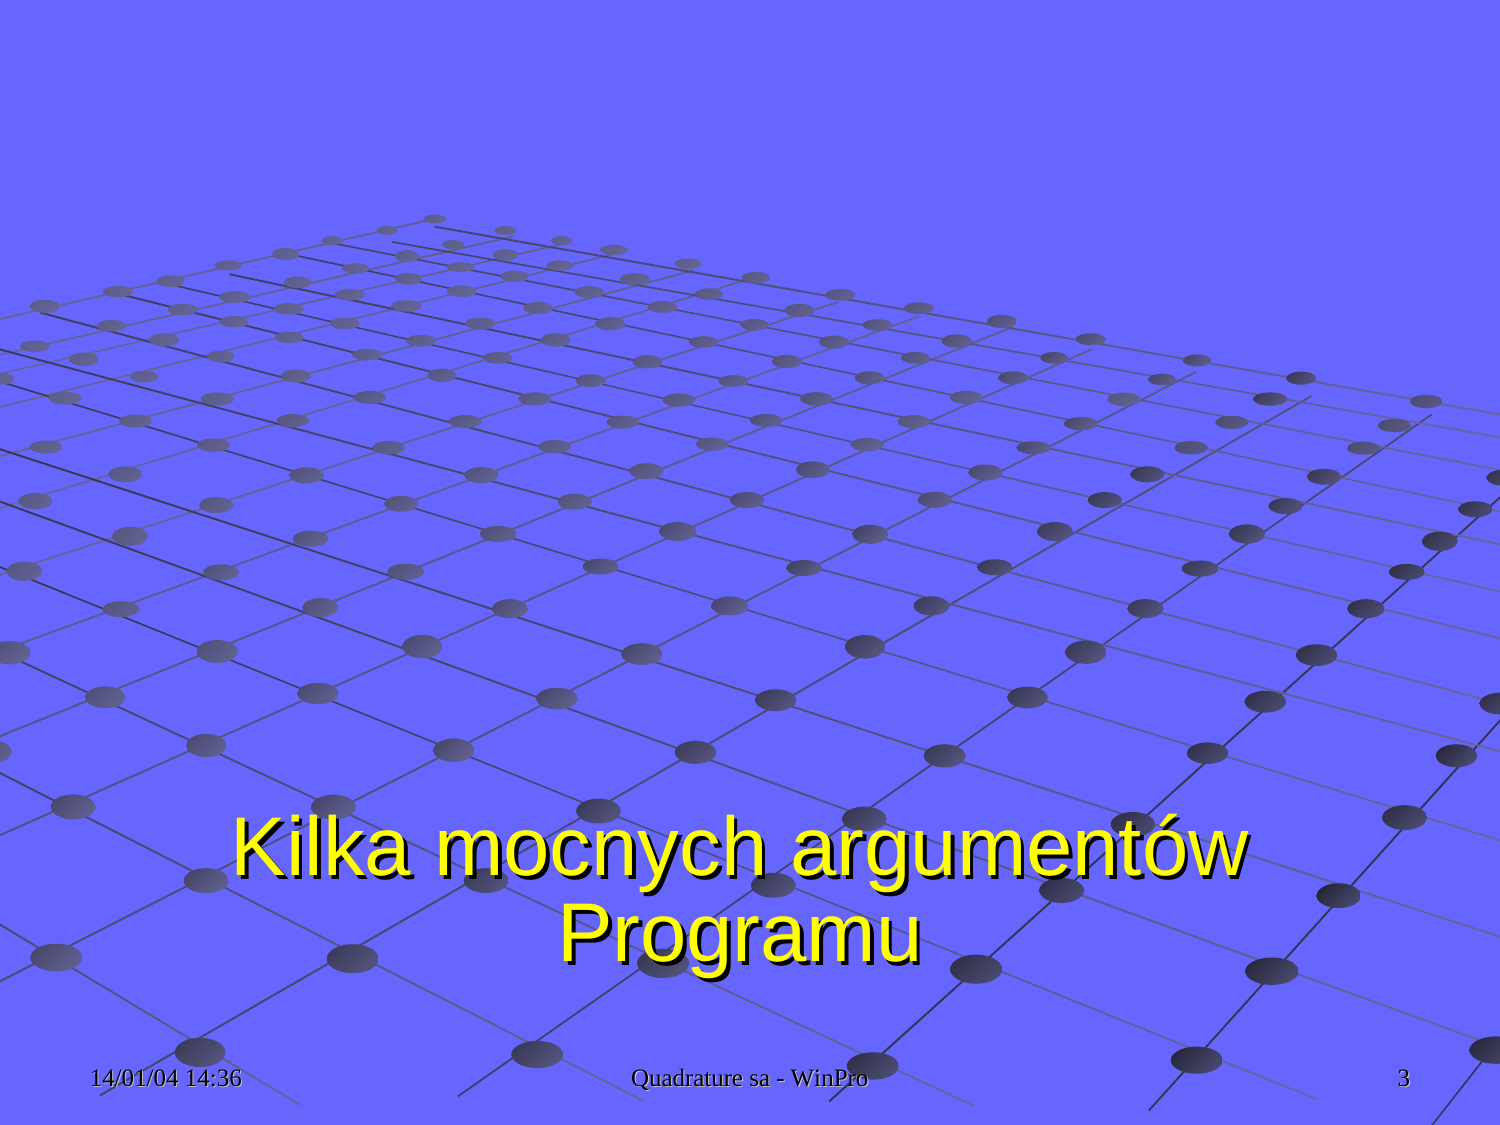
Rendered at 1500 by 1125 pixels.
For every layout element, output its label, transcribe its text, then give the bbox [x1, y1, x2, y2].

title Kilka mocnych argumentów Programu [64, 787, 1415, 998]
